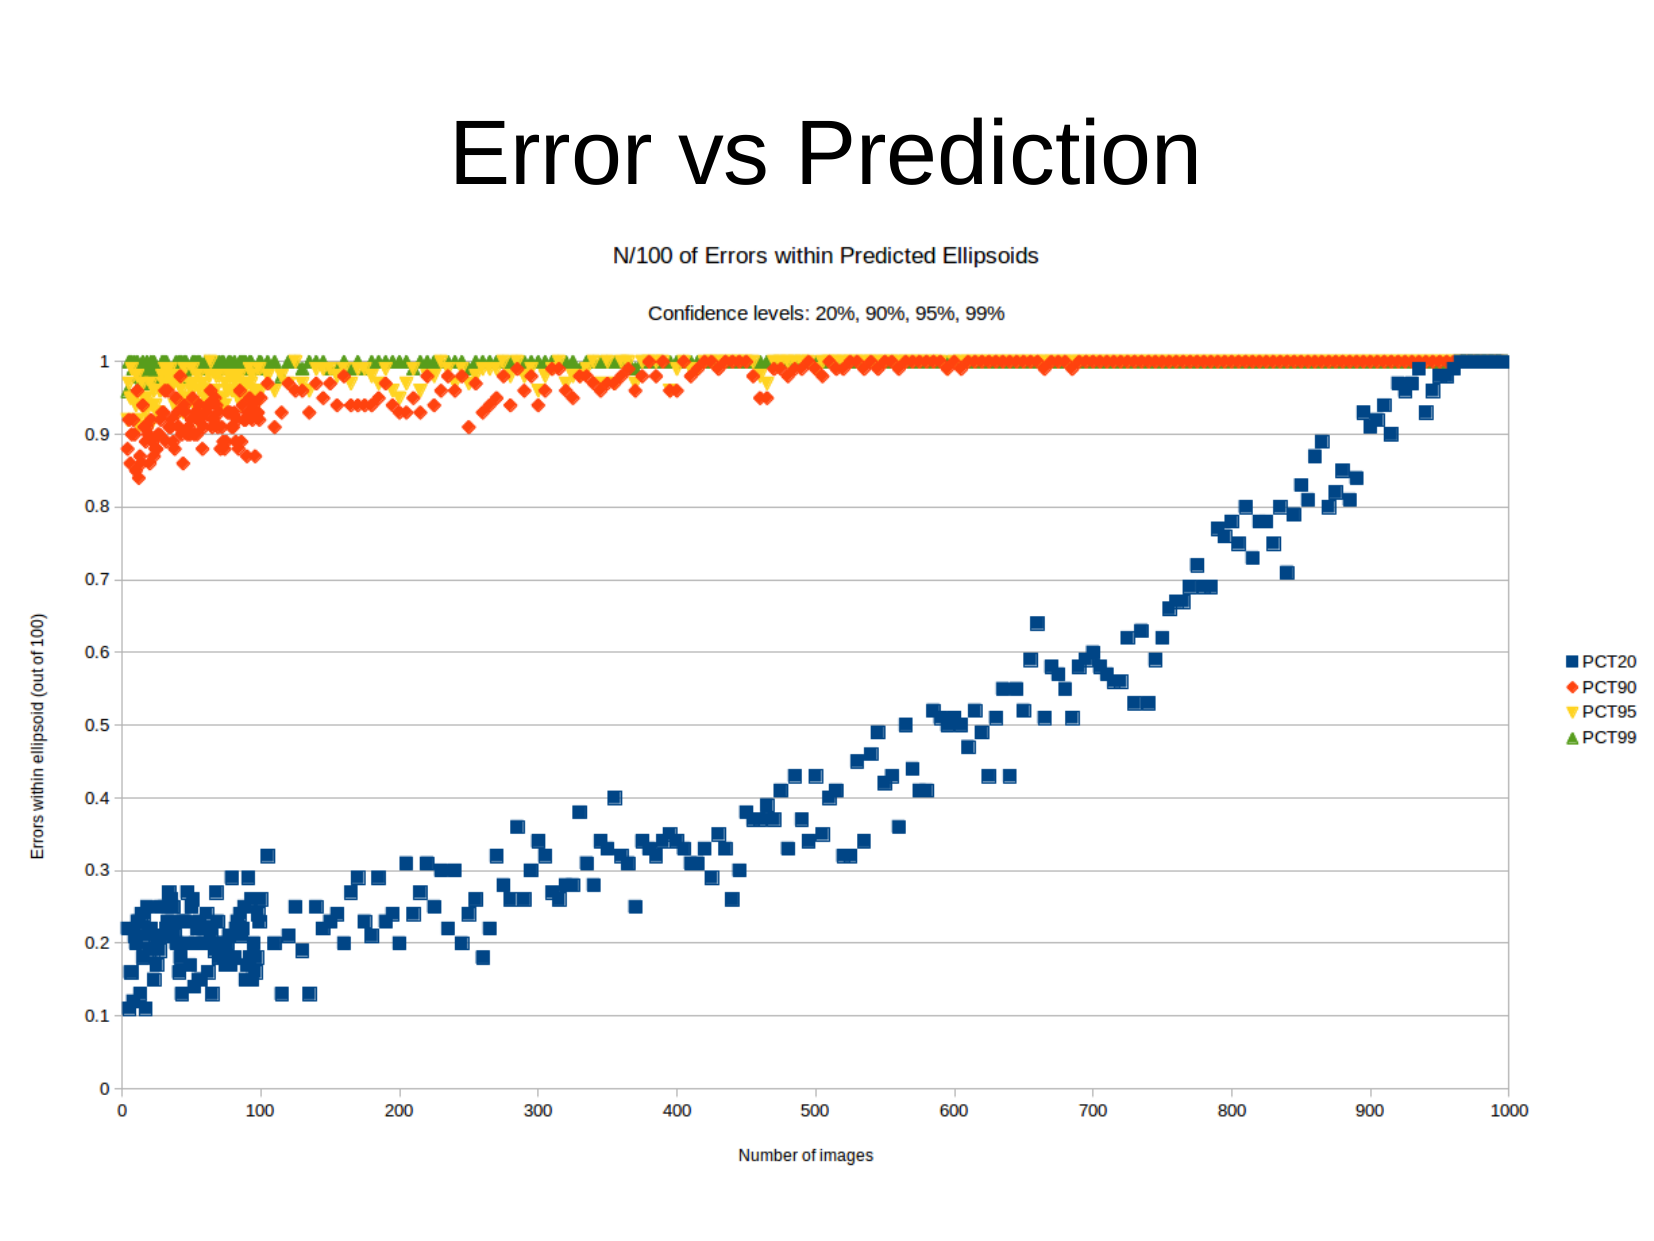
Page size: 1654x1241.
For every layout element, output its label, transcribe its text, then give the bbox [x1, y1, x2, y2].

picture [0, 208, 1654, 1191]
title Error vs Prediction [82, 49, 1571, 208]
